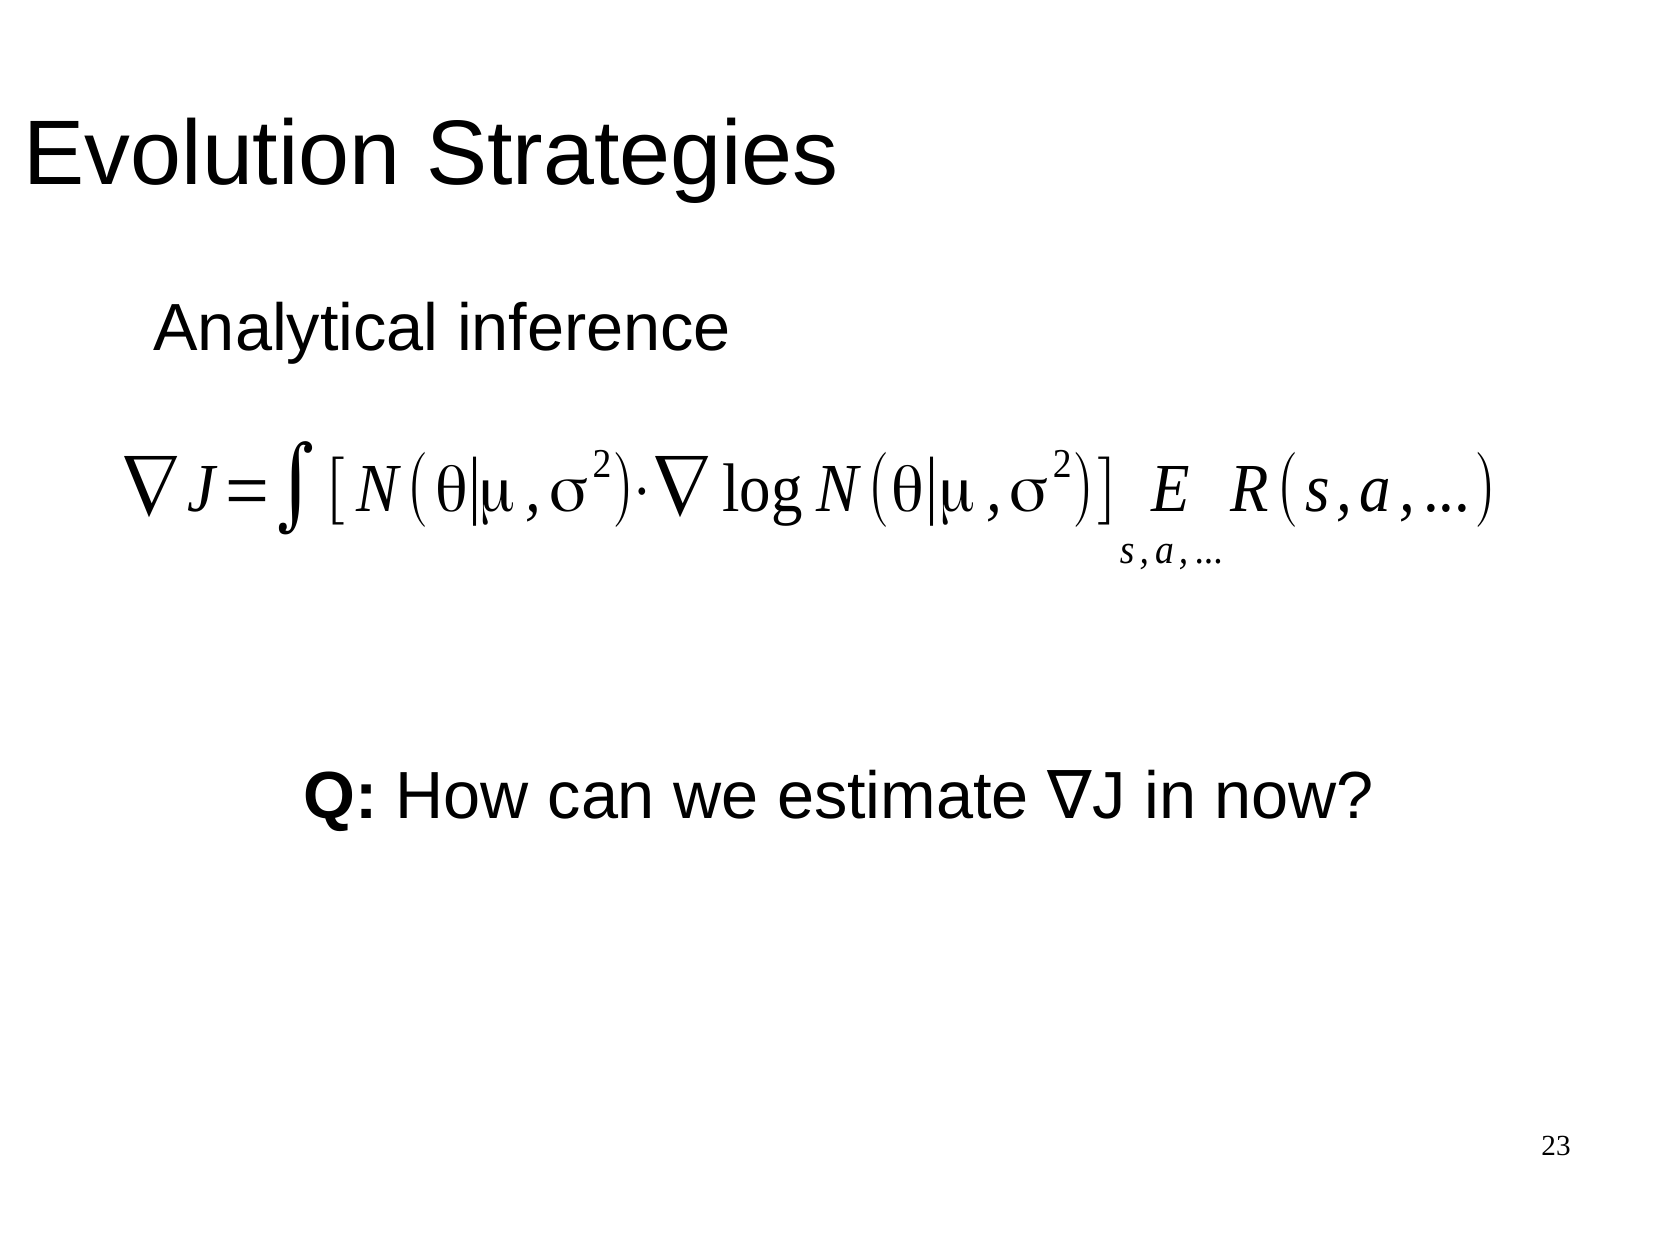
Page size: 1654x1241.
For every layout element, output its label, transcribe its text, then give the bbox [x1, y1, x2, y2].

chart [104, 434, 1509, 572]
list Analytical inference [82, 290, 1571, 1010]
text_box Q: How can we estimate ∇J in now? [182, 758, 1424, 848]
title Evolution Strategies [23, 49, 1512, 257]
